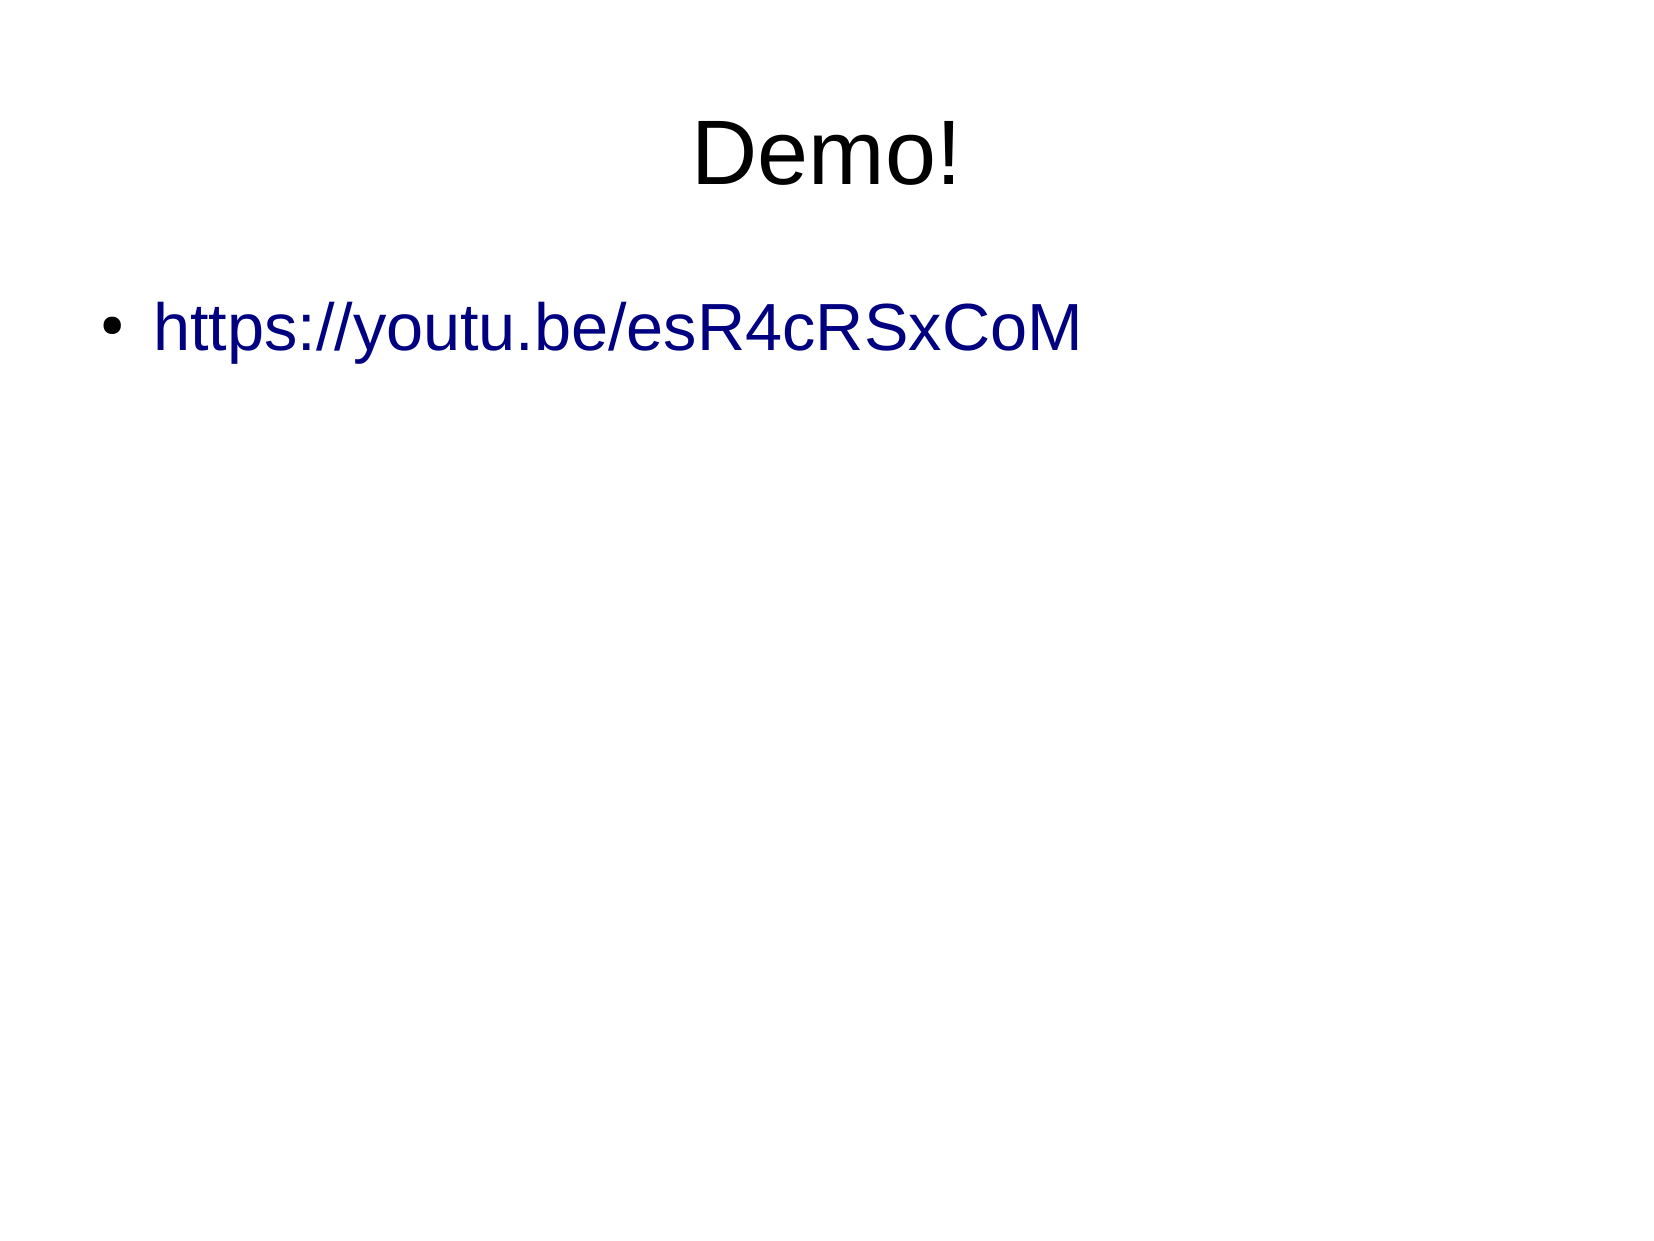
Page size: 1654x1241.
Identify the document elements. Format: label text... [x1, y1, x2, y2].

list https://youtu.be/esR4cRSxCoM [82, 290, 1571, 1010]
title Demo! [82, 49, 1571, 257]
